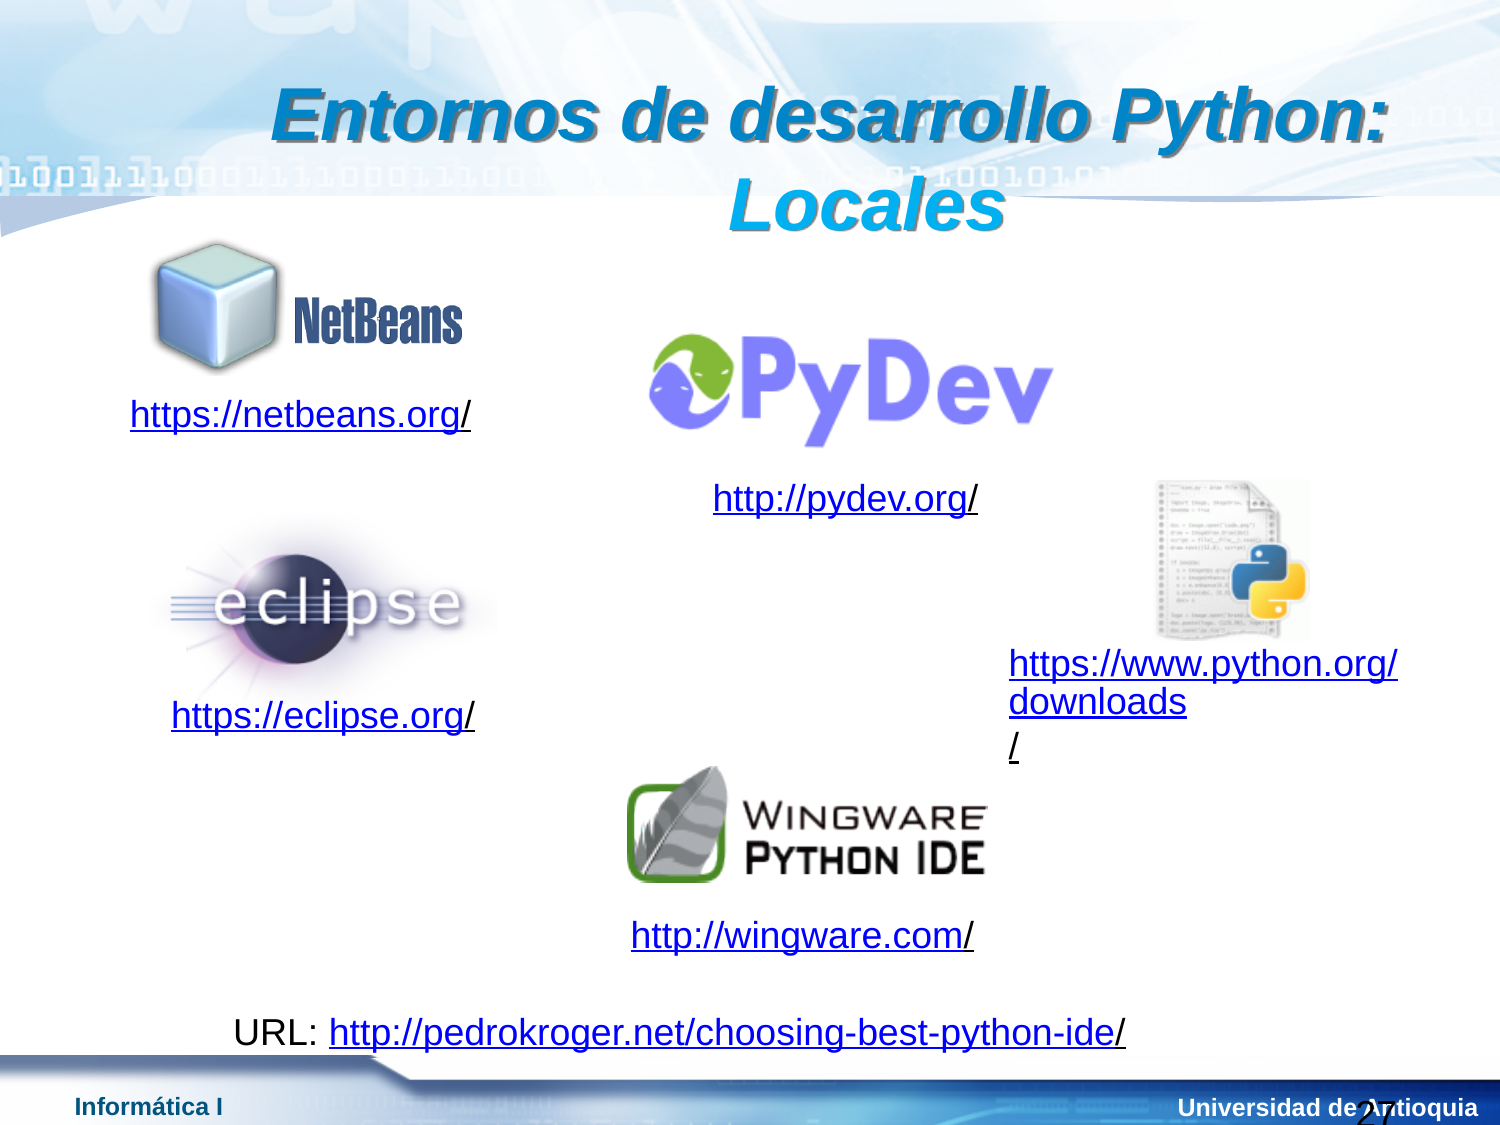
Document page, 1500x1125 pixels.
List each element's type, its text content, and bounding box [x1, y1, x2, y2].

picture [148, 513, 498, 704]
text_box http://wingware.com/ [615, 903, 1000, 964]
text_box https://netbeans.org/ [115, 382, 497, 443]
picture [627, 766, 988, 883]
picture [1332, 1105, 1337, 1114]
slide_number <número> [1340, 1082, 1500, 1125]
text_box https://eclipse.org/ [156, 683, 501, 743]
text_box http://pydev.org/ [697, 467, 1004, 527]
picture [921, 178, 926, 196]
picture [1153, 479, 1310, 632]
title Entornos de desarrollo Python: Locales [224, 57, 1438, 150]
text_box URL: http://pedrokroger.net/choosing-best-python-ide/ [218, 1000, 1262, 1061]
picture [642, 310, 1060, 467]
picture [144, 234, 470, 376]
text_box https://www.python.org/downloads/ [993, 632, 1433, 737]
picture [0, 0, 1500, 196]
picture [0, 1055, 1500, 1125]
